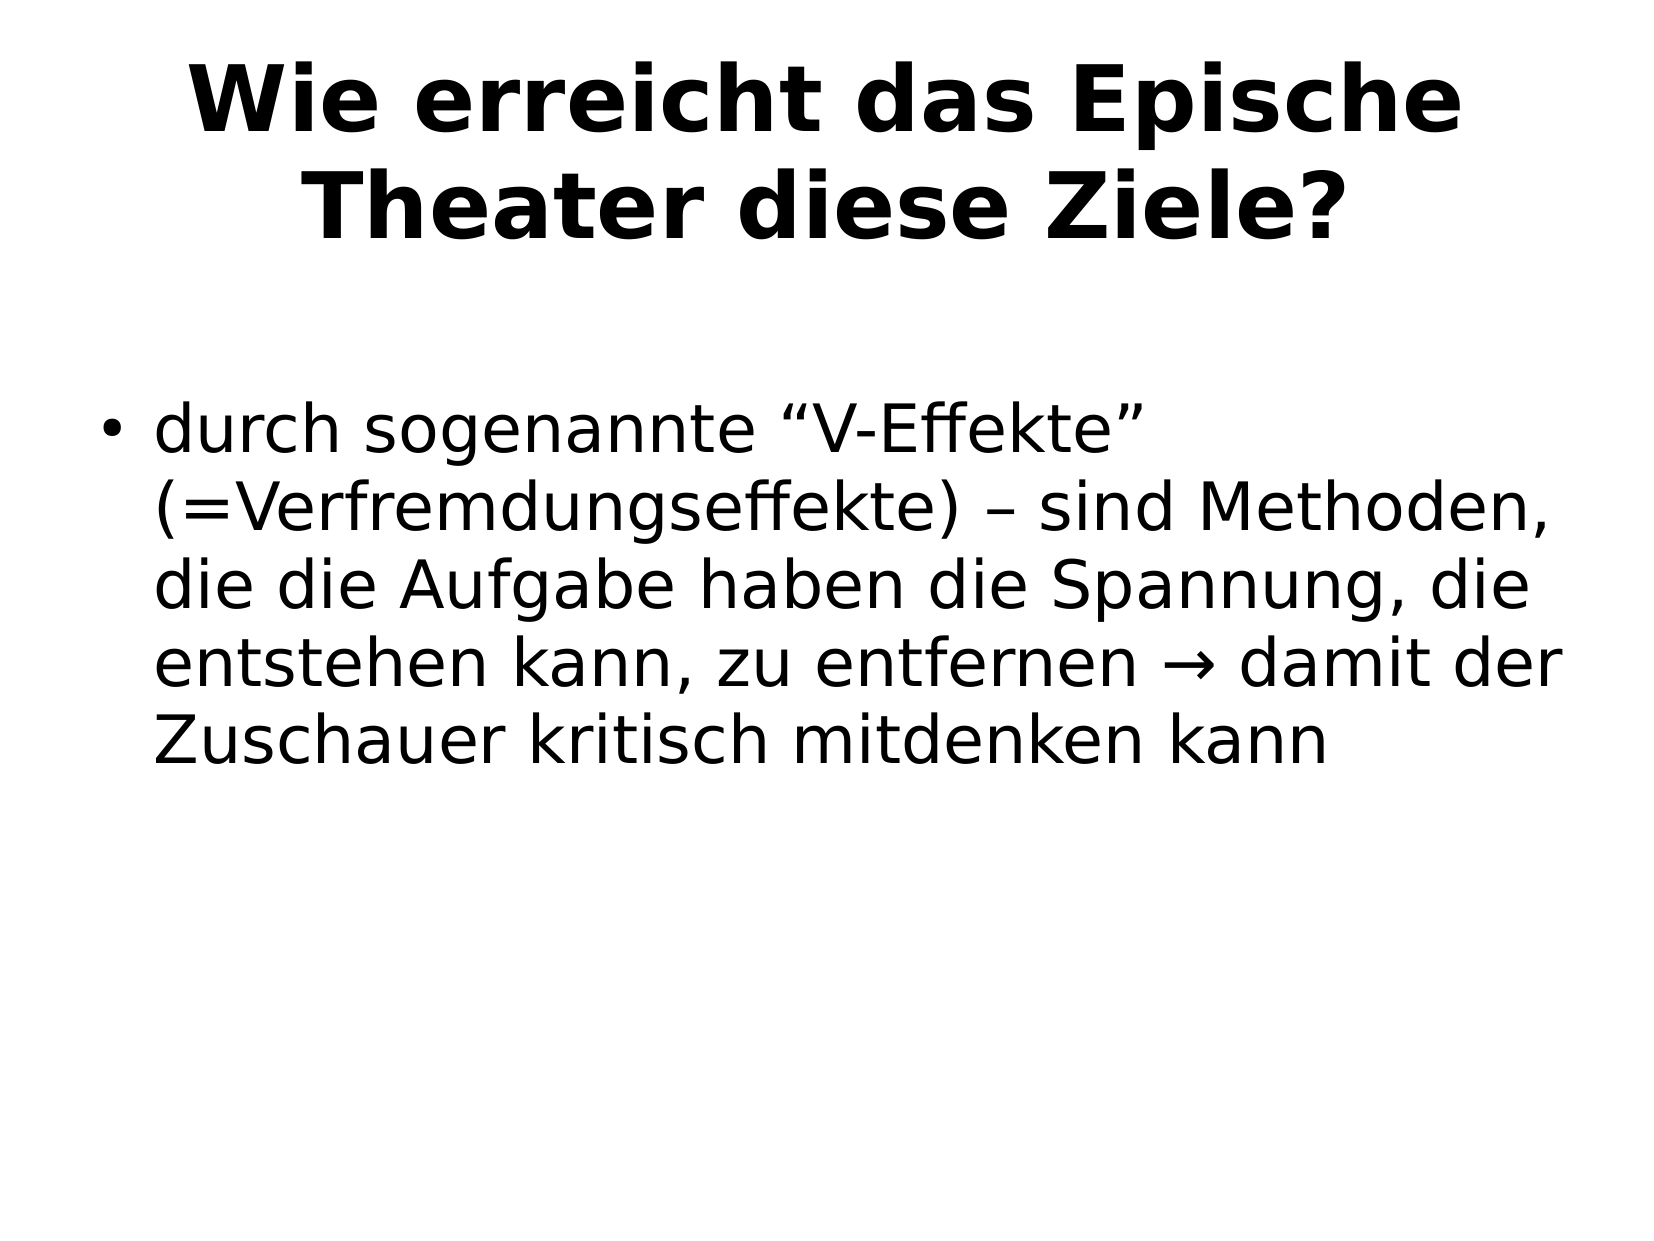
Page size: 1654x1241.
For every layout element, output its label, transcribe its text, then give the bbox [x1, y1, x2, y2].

title Wie erreicht das Epische Theater diese Ziele? [82, 45, 1571, 261]
list durch sogenannte “V-Effekte” (=Verfremdungseffekte) – sind Methoden, die die Aufgabe haben die Spannung, die entstehen kann, zu entfernen → damit der Zuschauer kritisch mitdenken kann [82, 390, 1571, 1111]
